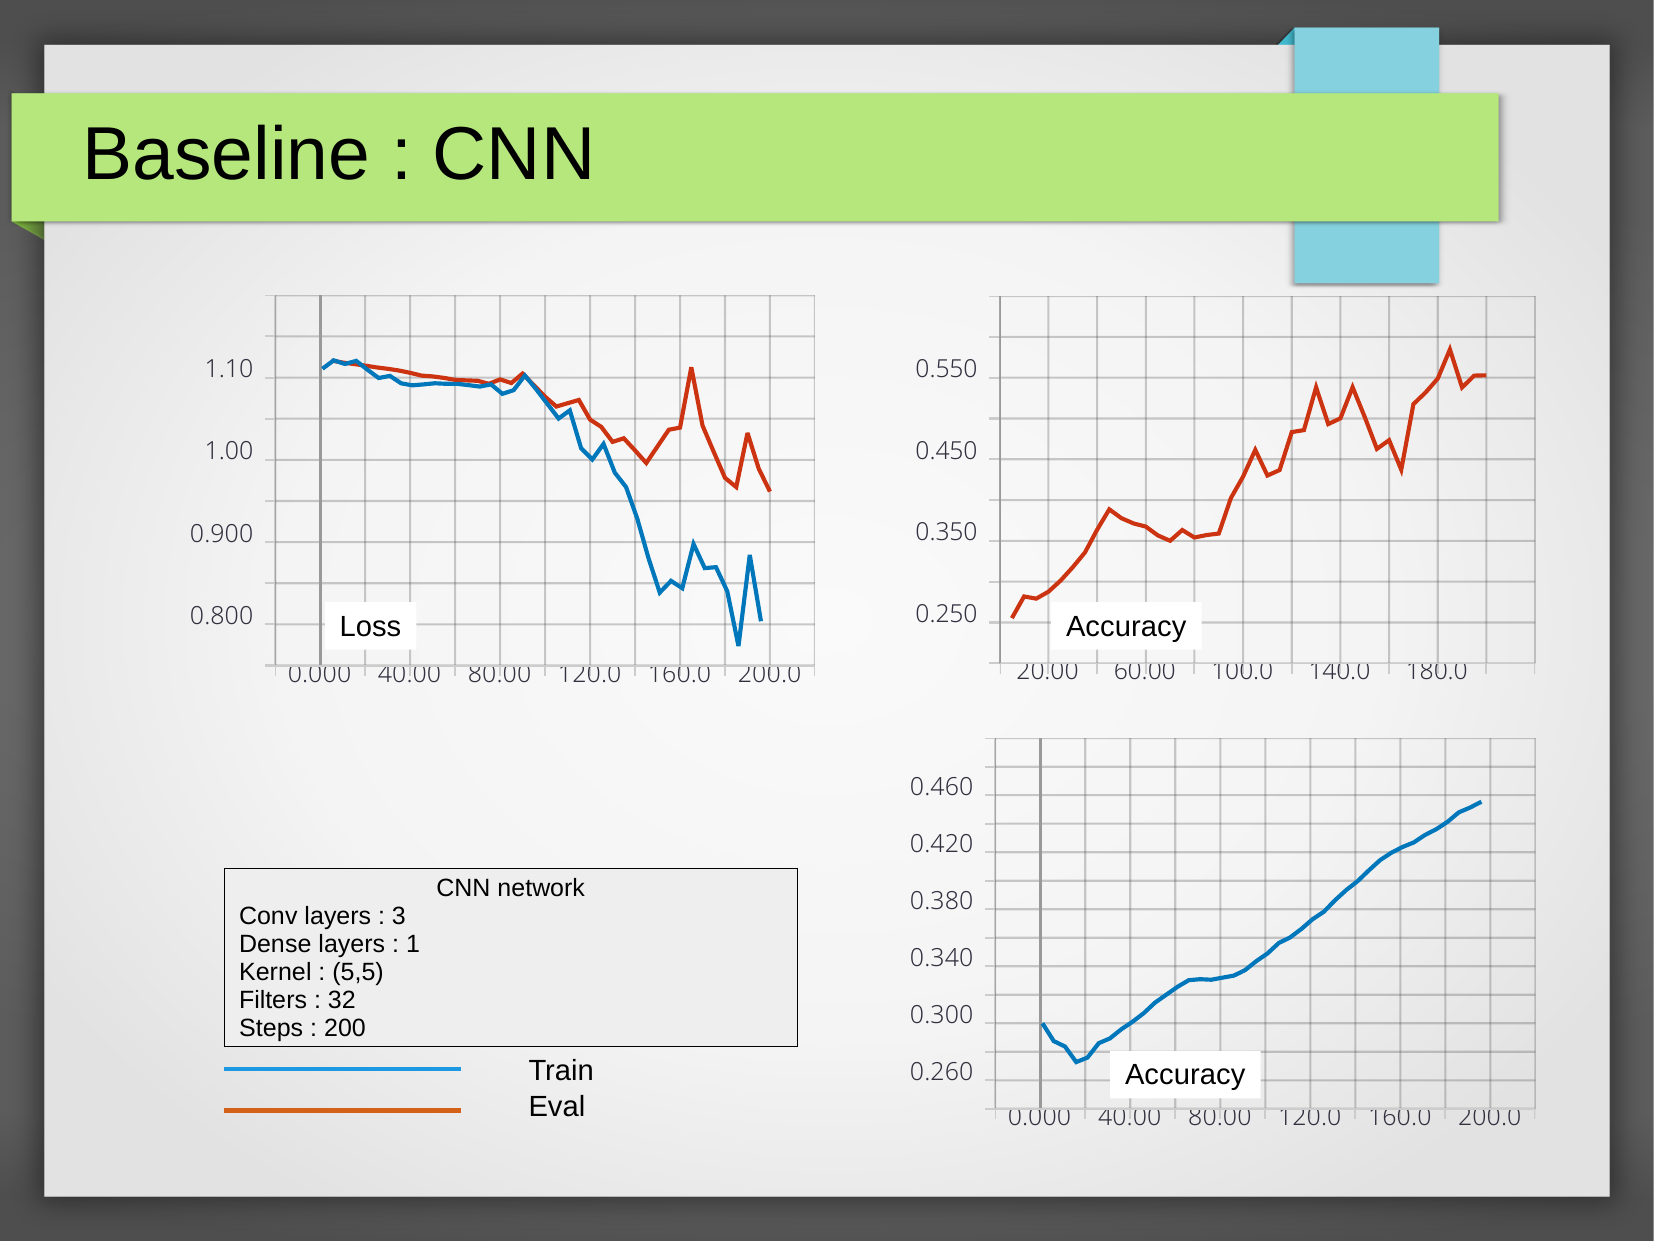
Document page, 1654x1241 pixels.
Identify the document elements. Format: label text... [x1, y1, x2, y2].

text_box Loss [324, 602, 417, 650]
title Baseline : CNN [82, 94, 1264, 213]
picture [0, 0, 1654, 1241]
text_box Eval [513, 1082, 601, 1130]
text_box Accuracy [1110, 1050, 1261, 1099]
text_box CNN network Conv layers : 3 Dense layers : 1 Kernel : (5,5) Filters : 32 Steps : 200 [224, 868, 798, 1047]
text_box Accuracy [1051, 602, 1202, 650]
text_box Train [513, 1046, 609, 1095]
